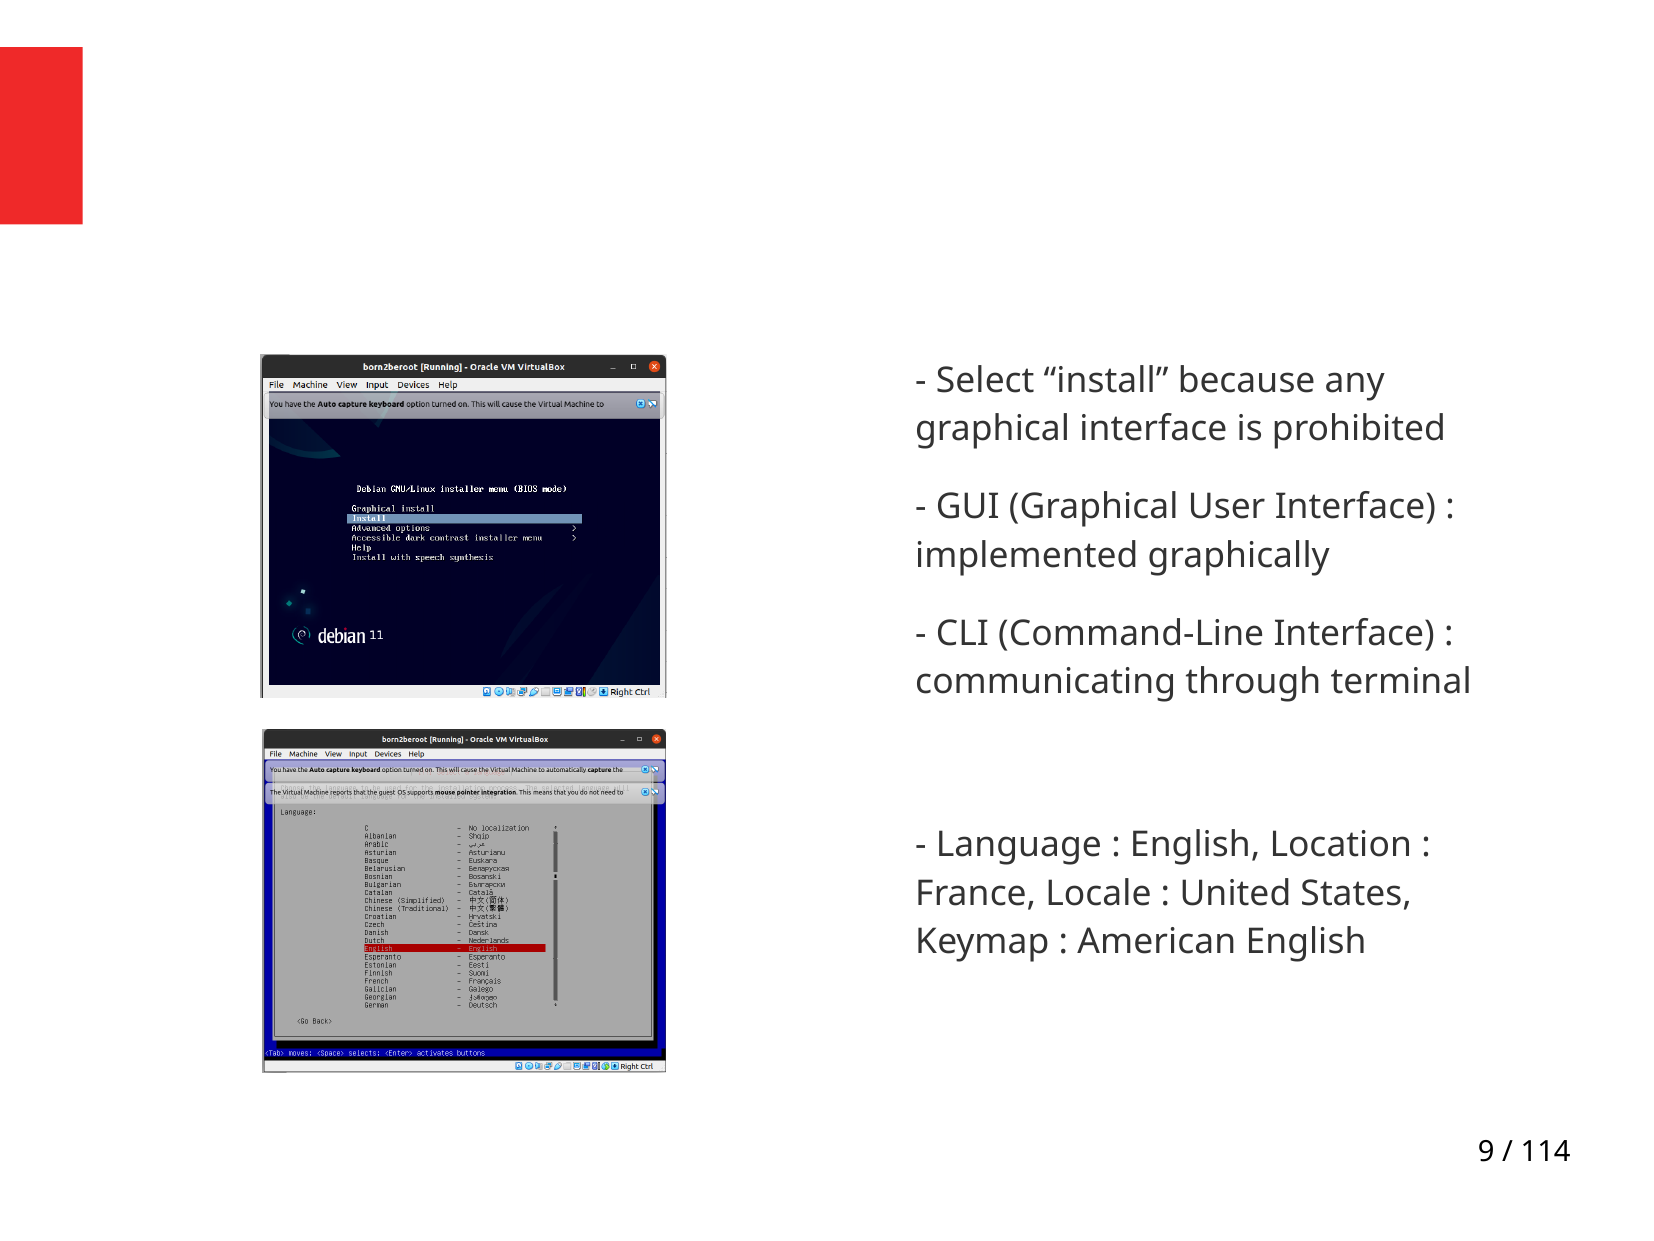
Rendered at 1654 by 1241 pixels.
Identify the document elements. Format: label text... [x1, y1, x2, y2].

list - Select “install” because any graphical interface is prohibited - GUI (Graphical User Interface) : implemented graphically - CLI (Command-Line Interface) : communicating through terminal [844, 354, 1536, 698]
picture [260, 354, 667, 698]
list - Language : English, Location : France, Locale : United States, Keymap : American English [844, 818, 1536, 1162]
picture [262, 729, 666, 1074]
